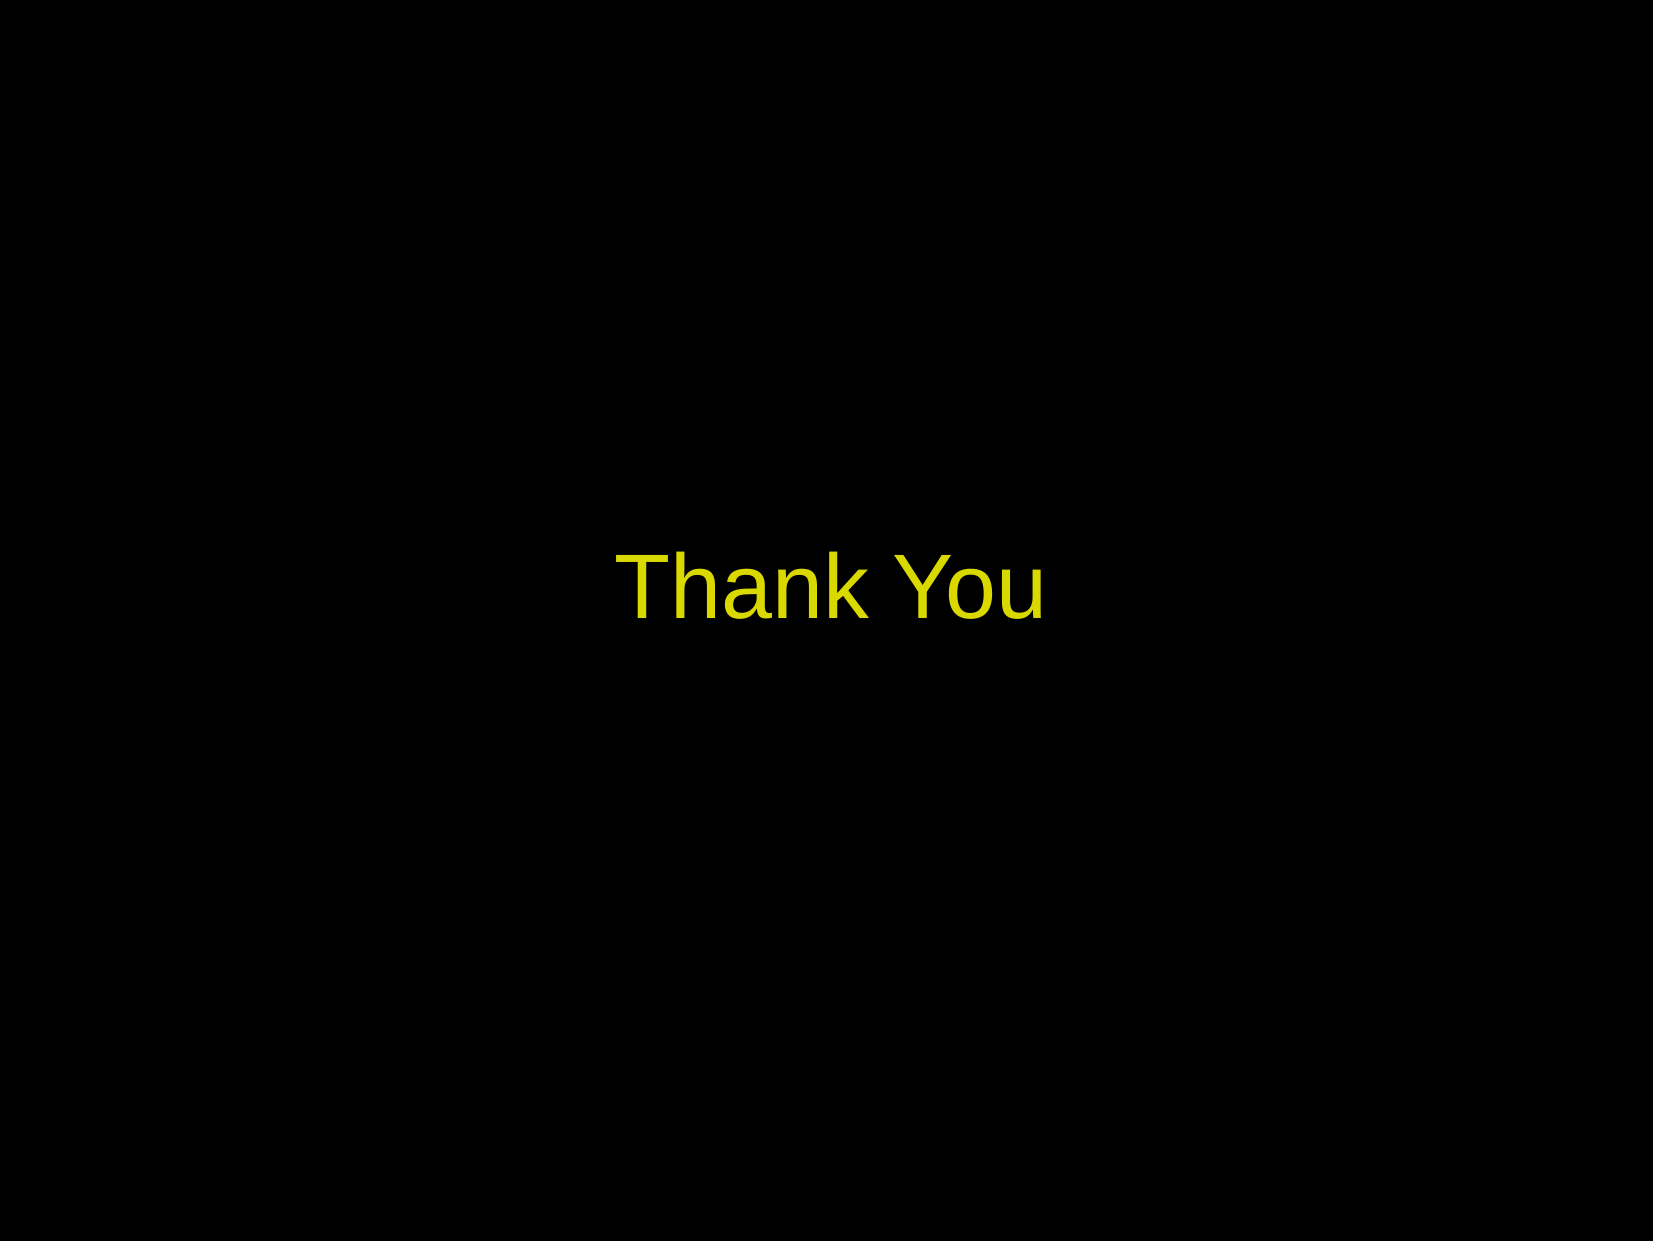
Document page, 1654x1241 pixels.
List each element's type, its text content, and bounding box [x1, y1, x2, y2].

title Thank You [87, 482, 1576, 691]
